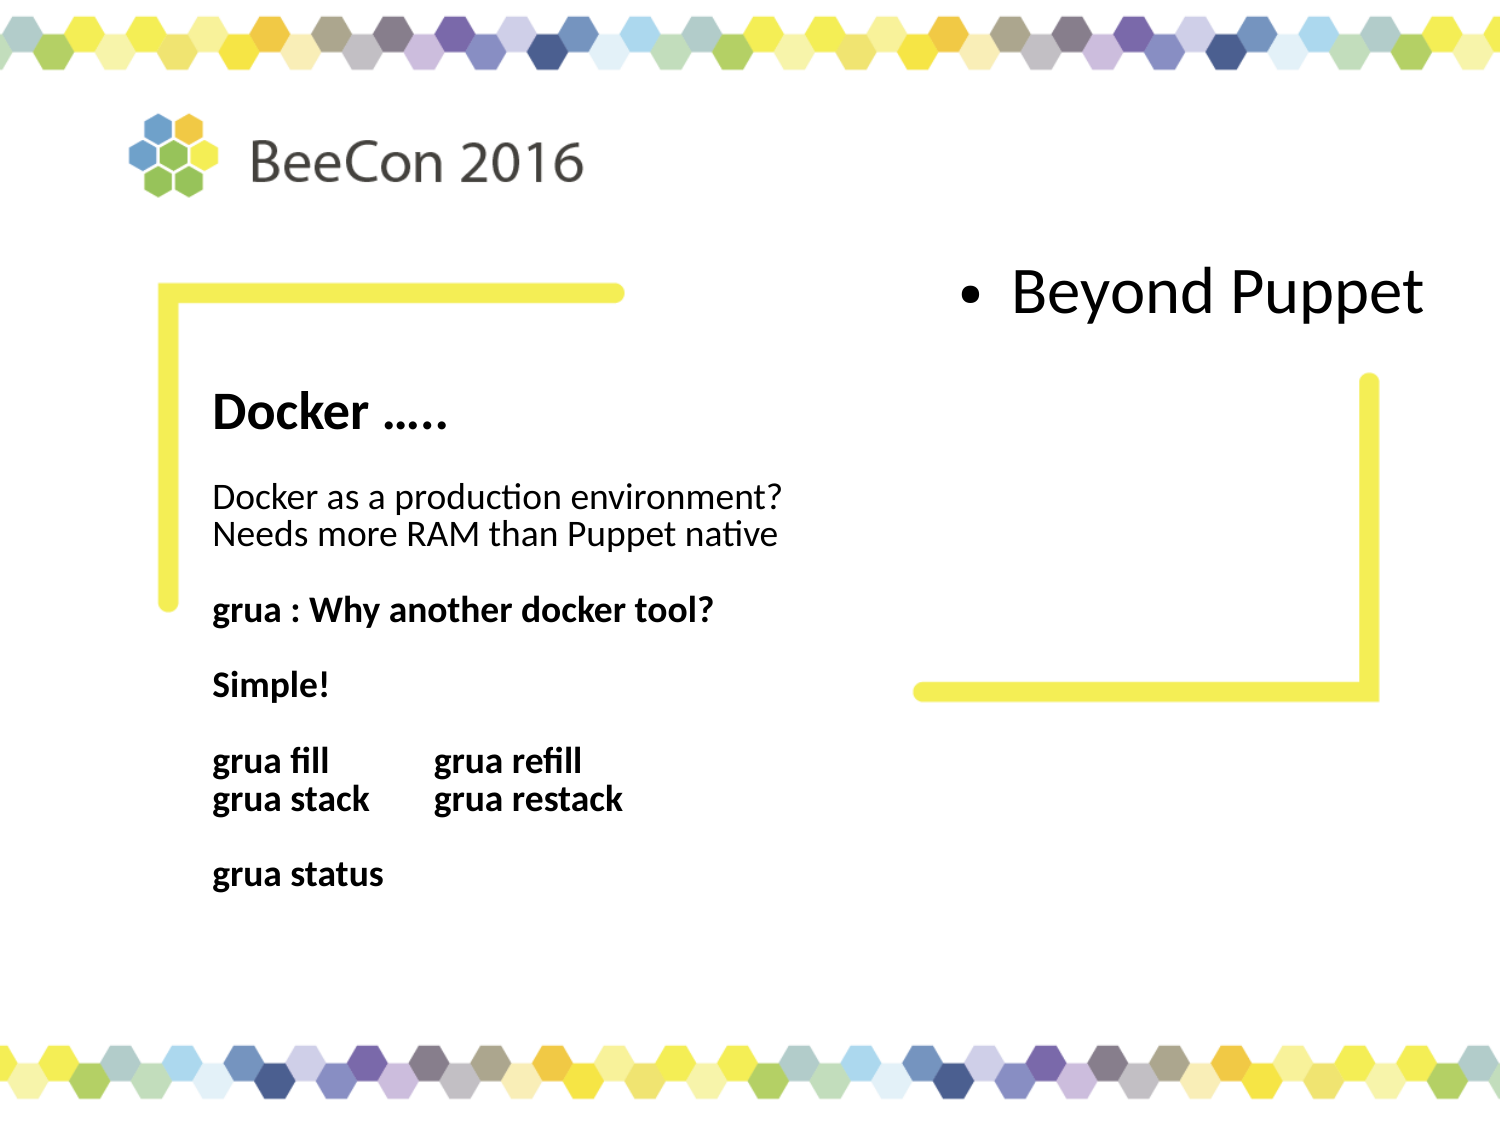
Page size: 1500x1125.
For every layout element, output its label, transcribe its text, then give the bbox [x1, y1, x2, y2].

title Docker ….. Docker as a production environment? Needs more RAM than Puppet native grua : Why another docker tool? Simple! grua fill grua refill grua stack grua restack grua status [212, 916, 1186, 1076]
picture [0, 0, 1500, 1125]
list Beyond Puppet [75, 263, 1425, 916]
